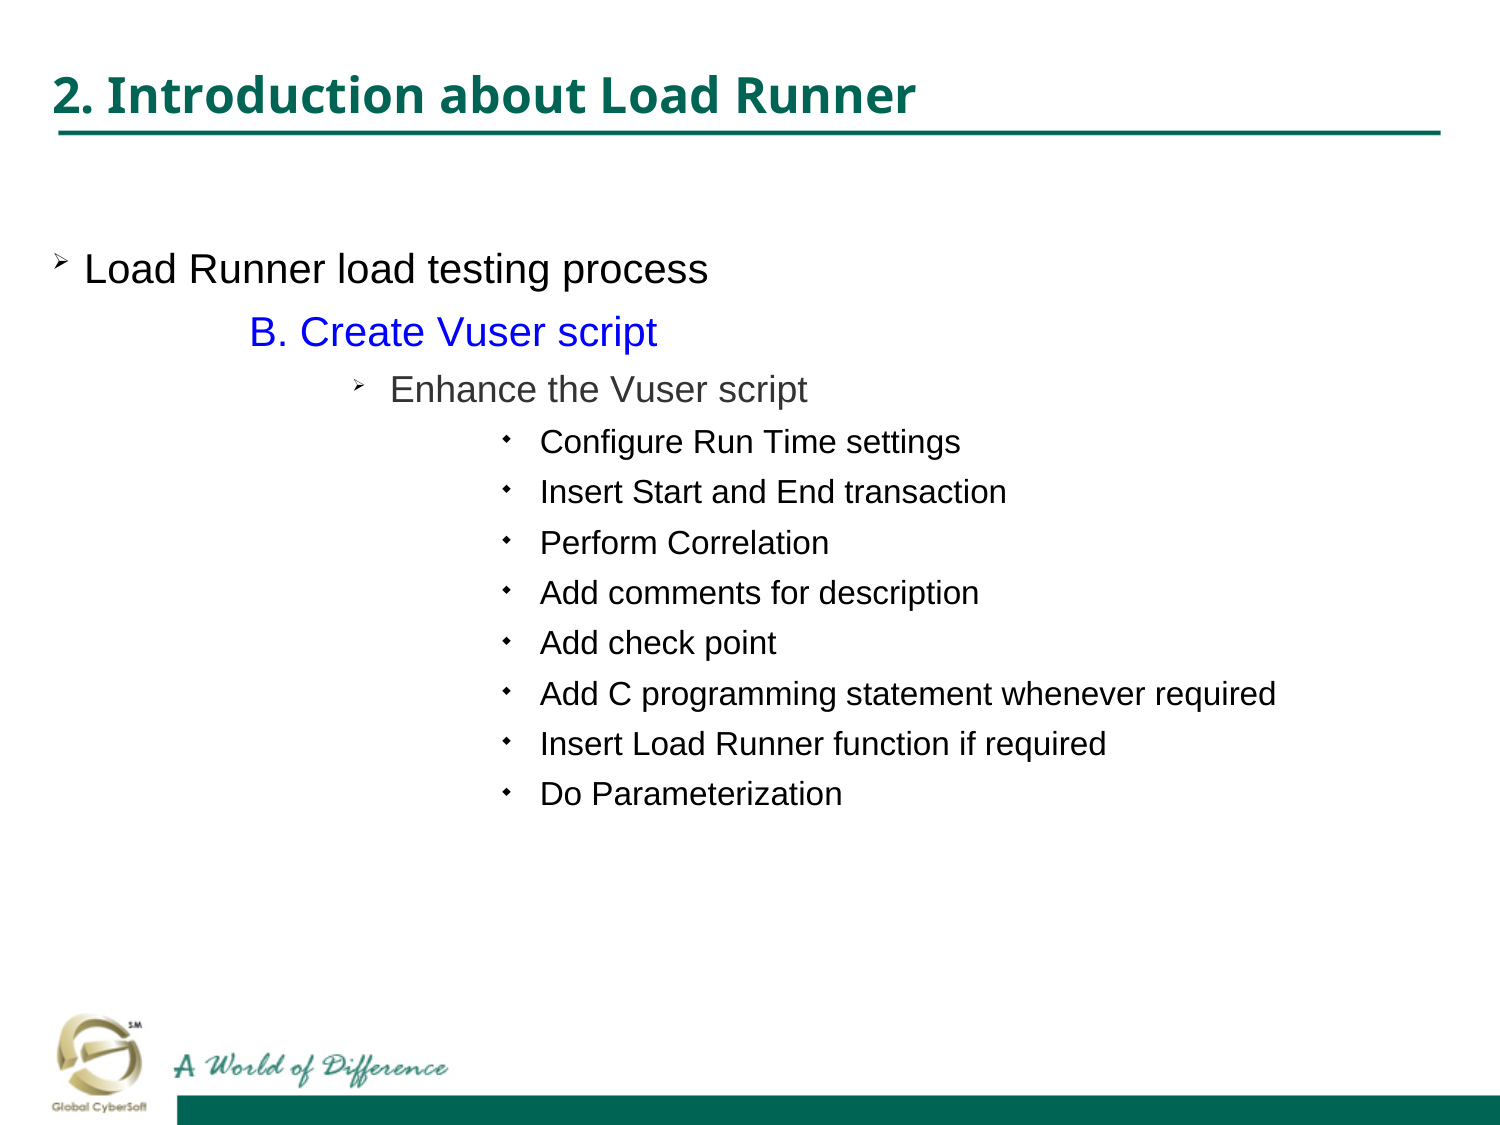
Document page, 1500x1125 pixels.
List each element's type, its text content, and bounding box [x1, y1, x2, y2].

picture [0, 0, 1500, 1125]
list Load Runner load testing process B. Create Vuser script Enhance the Vuser script Configure Run Time settings Insert Start and End transaction Perform Correlation Add comments for description Add check point Add C programming statement whenever required Insert Load Runner function if required Do Parameterization [37, 155, 1463, 1006]
title 2. Introduction about Load Runner [37, 0, 1463, 155]
